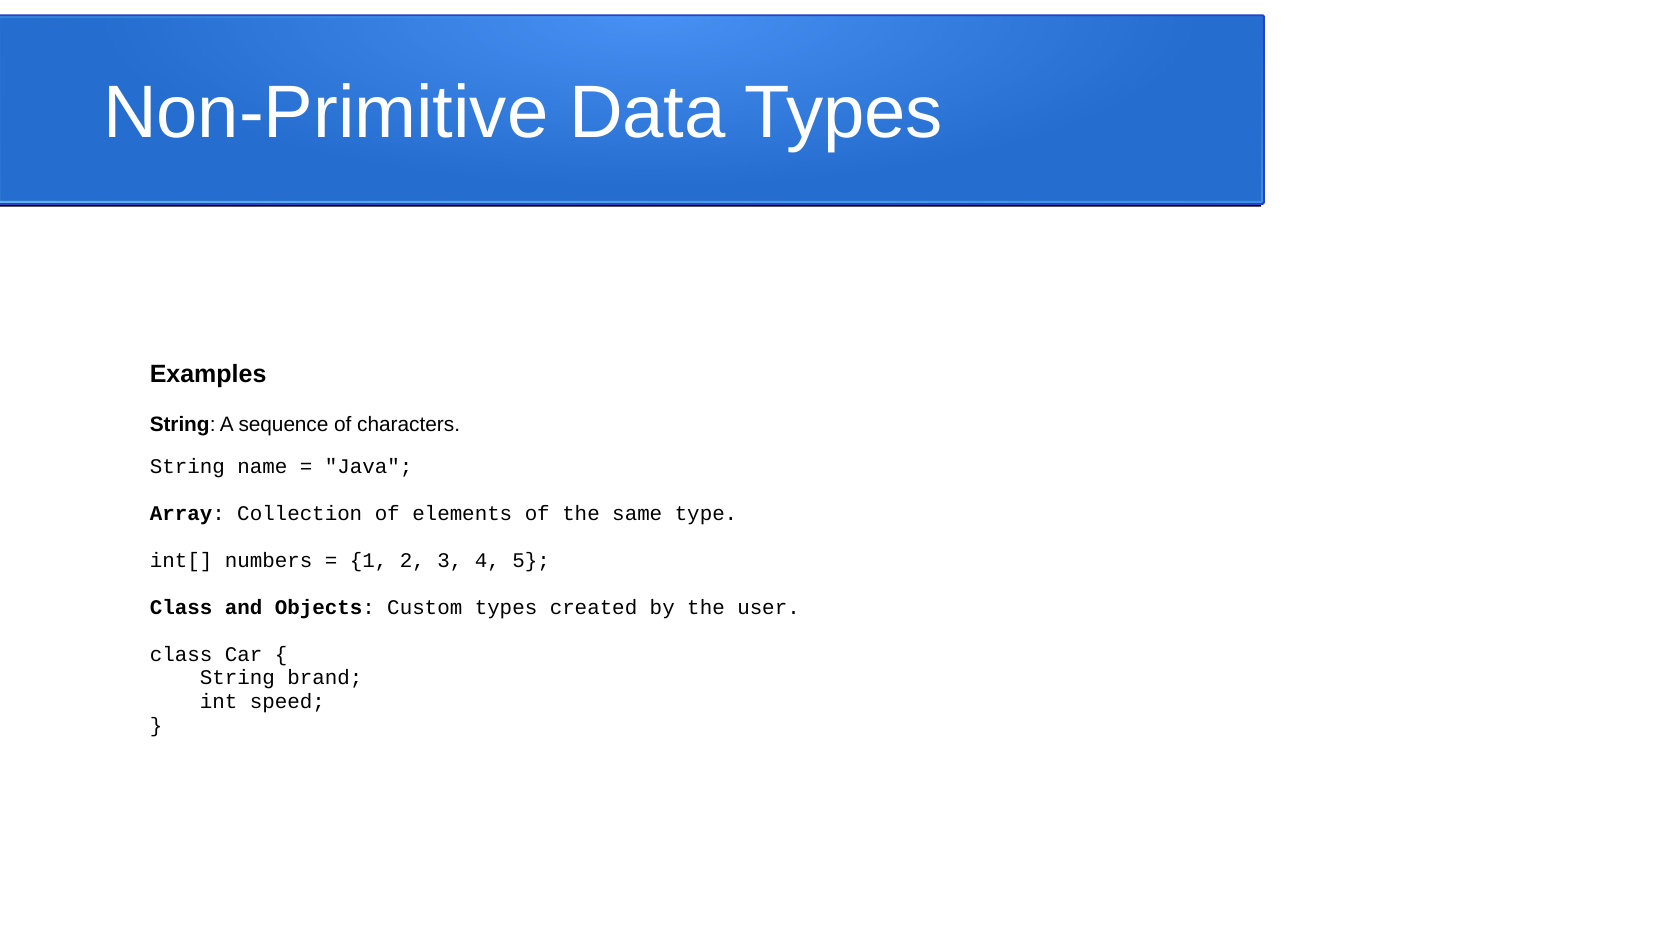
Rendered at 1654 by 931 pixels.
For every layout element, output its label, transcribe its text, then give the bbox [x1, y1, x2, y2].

title Non-Primitive Data Types [82, 35, 1235, 189]
text_box Examples String: A sequence of characters. String name = "Java"; Array: Collection of elements of the same type. int[] numbers = {1, 2, 3, 4, 5}; Class and Objects: Custom types created by the user. class Car { String brand; int speed; } [135, 352, 1170, 770]
